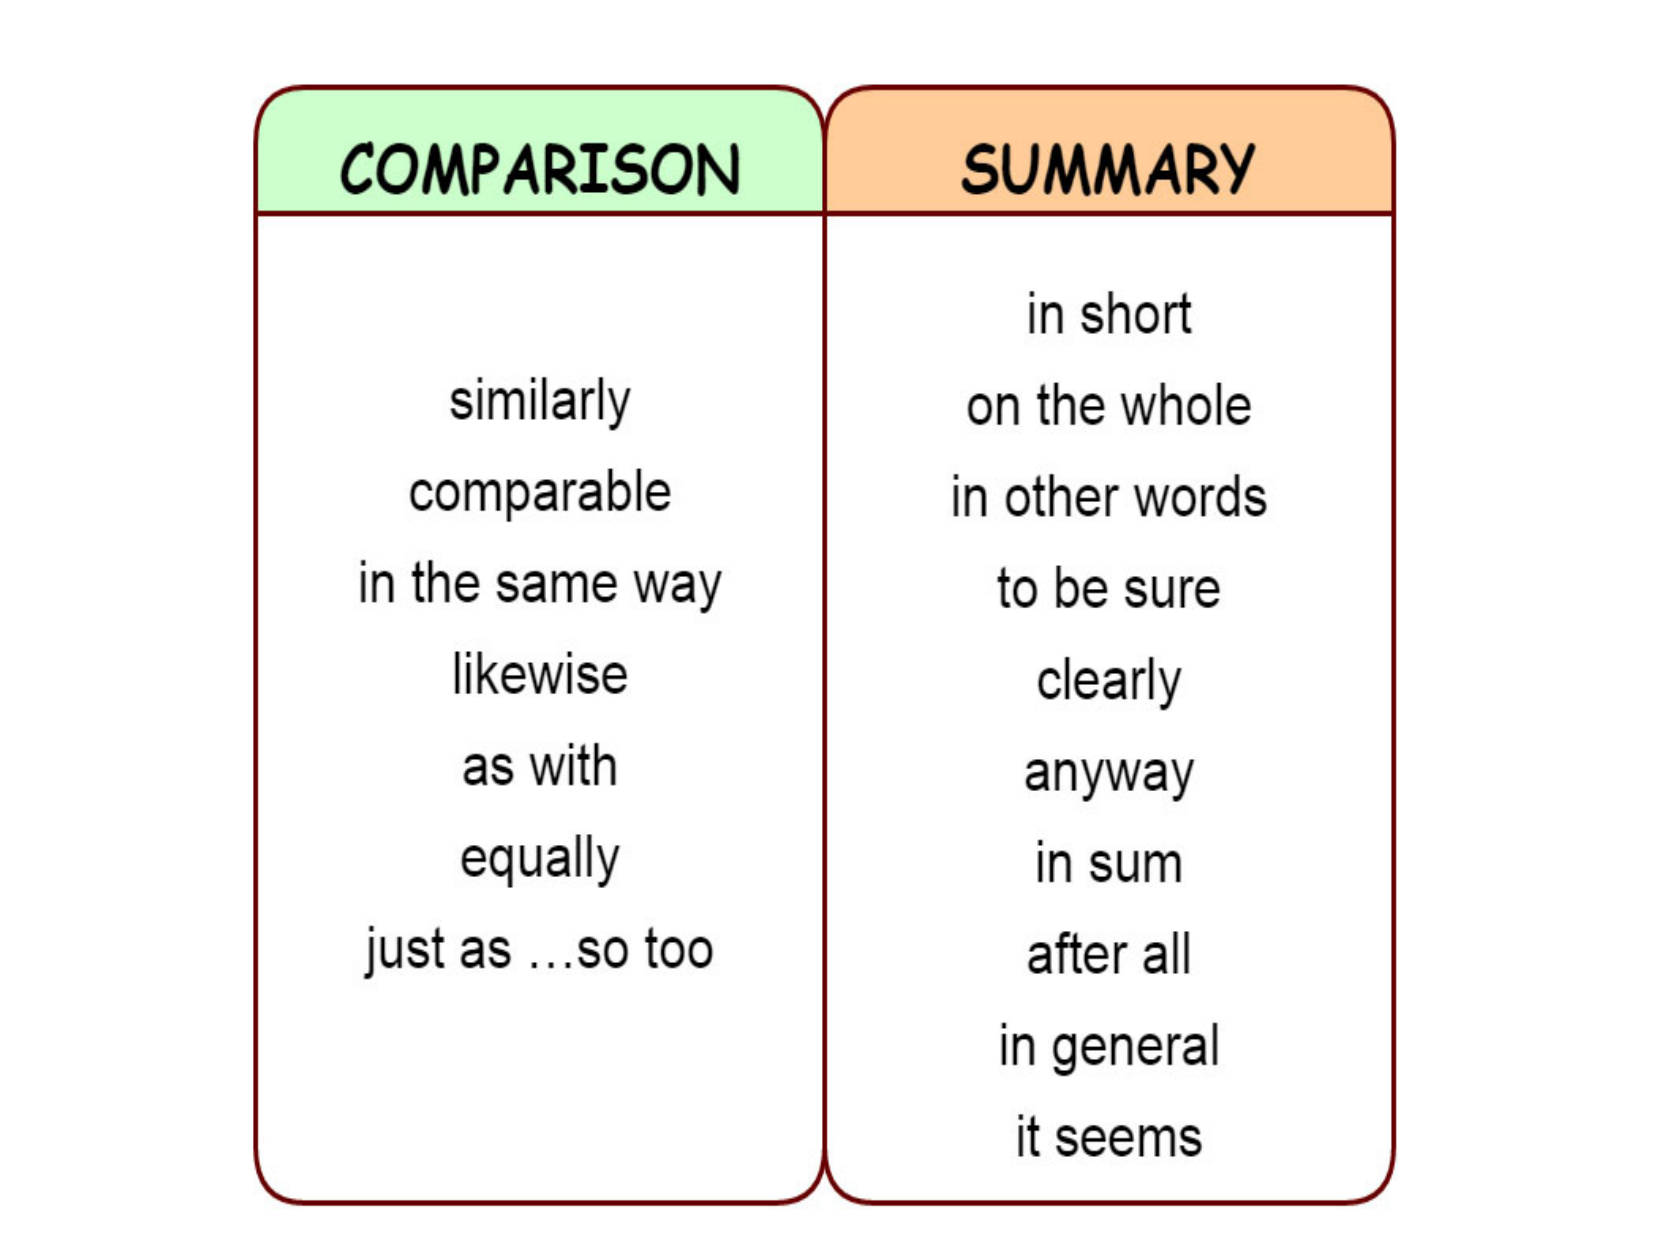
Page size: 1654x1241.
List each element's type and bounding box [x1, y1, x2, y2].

picture [252, 10, 1398, 1219]
